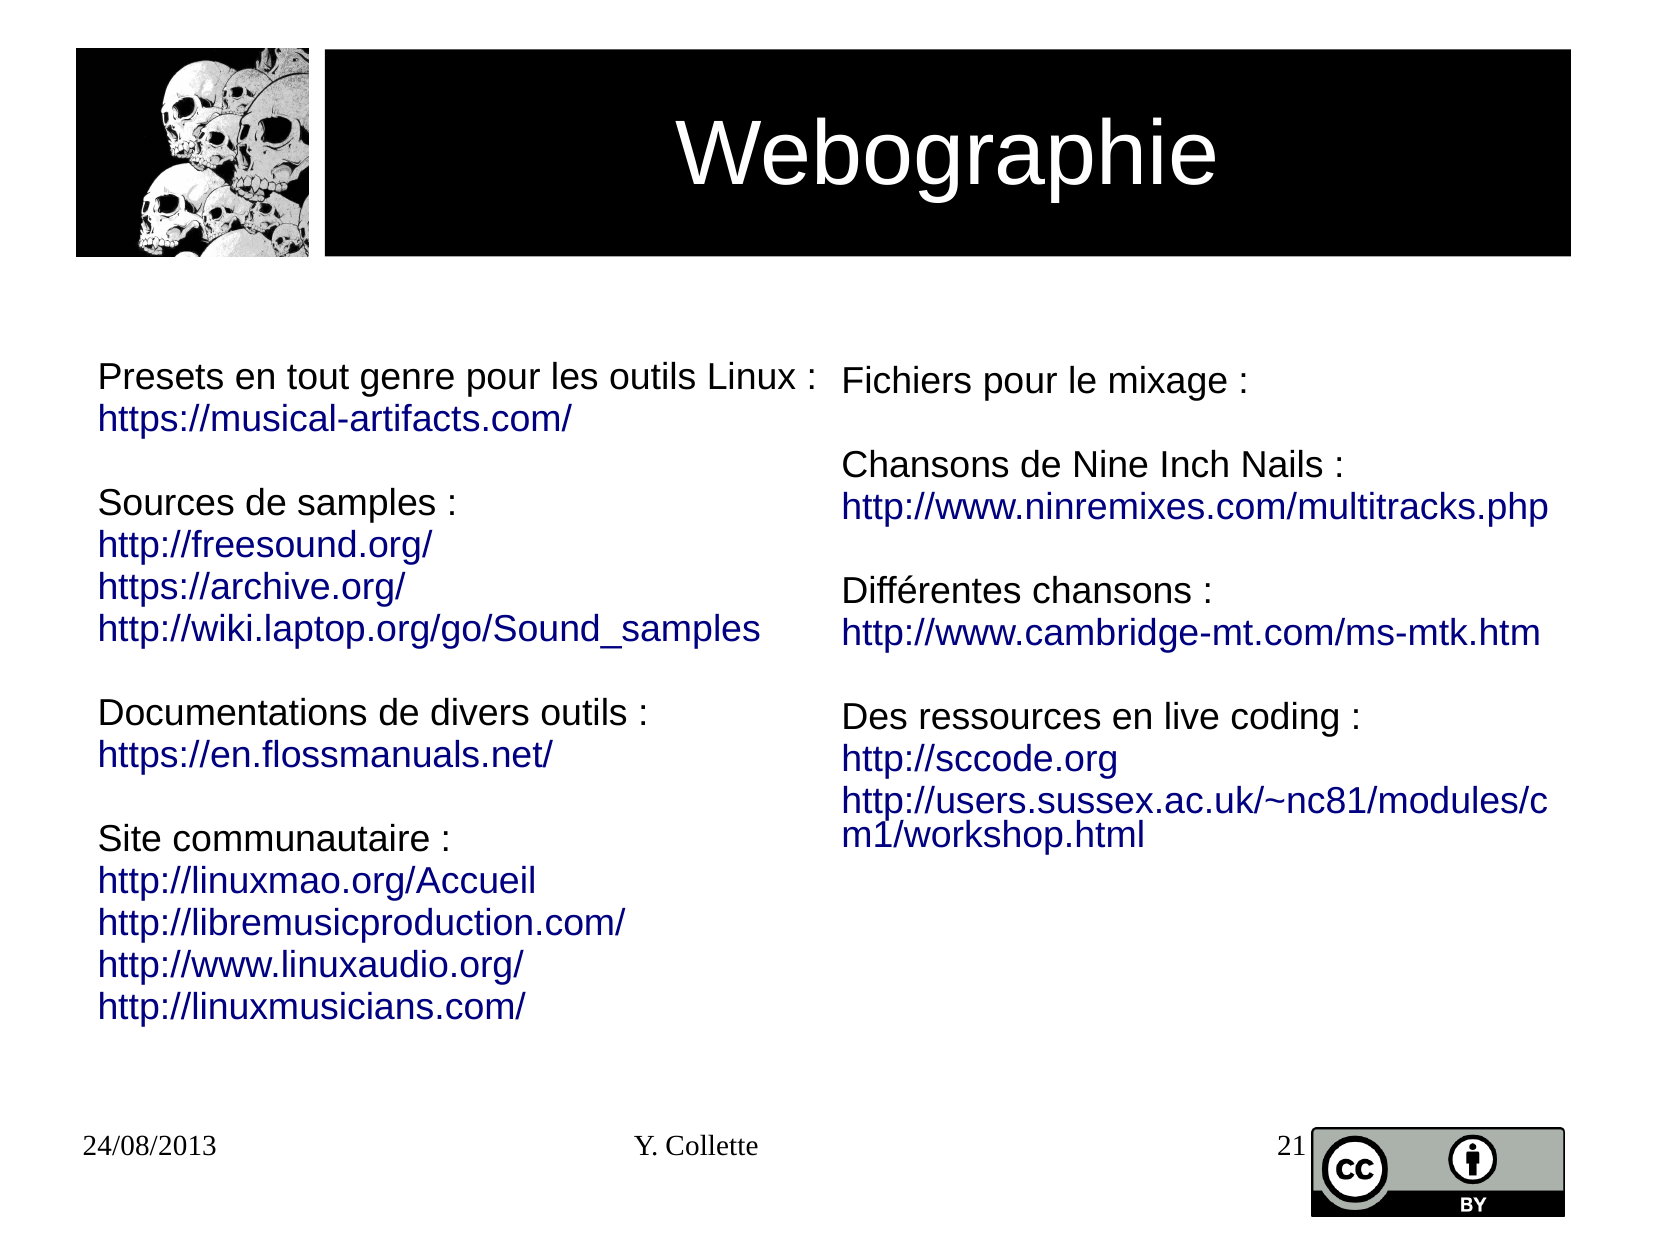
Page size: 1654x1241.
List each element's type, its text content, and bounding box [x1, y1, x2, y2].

picture [1311, 1127, 1565, 1217]
title Webographie [324, 49, 1571, 257]
text_box Fichiers pour le mixage : Chansons de Nine Inch Nails : http://www.ninremixes.com/multitracks.php Différentes chansons : http://www.cambridge-mt.com/ms-mtk.htm Des ressources en live coding : http://sccode.org http://users.sussex.ac.uk/~nc81/modules/cm1/workshop.html [826, 352, 1577, 871]
text_box Presets en tout genre pour les outils Linux : https://musical-artifacts.com/ Sources de samples : http://freesound.org/ https://archive.org/ http://wiki.laptop.org/go/Sound_samples Documentations de divers outils : https://en.flossmanuals.net/ Site communautaire : http://linuxmao.org/Accueil http://libremusicproduction.com/ http://www.linuxaudio.org/ http://linuxmusicians.com/ [82, 348, 851, 1036]
picture [76, 48, 309, 257]
